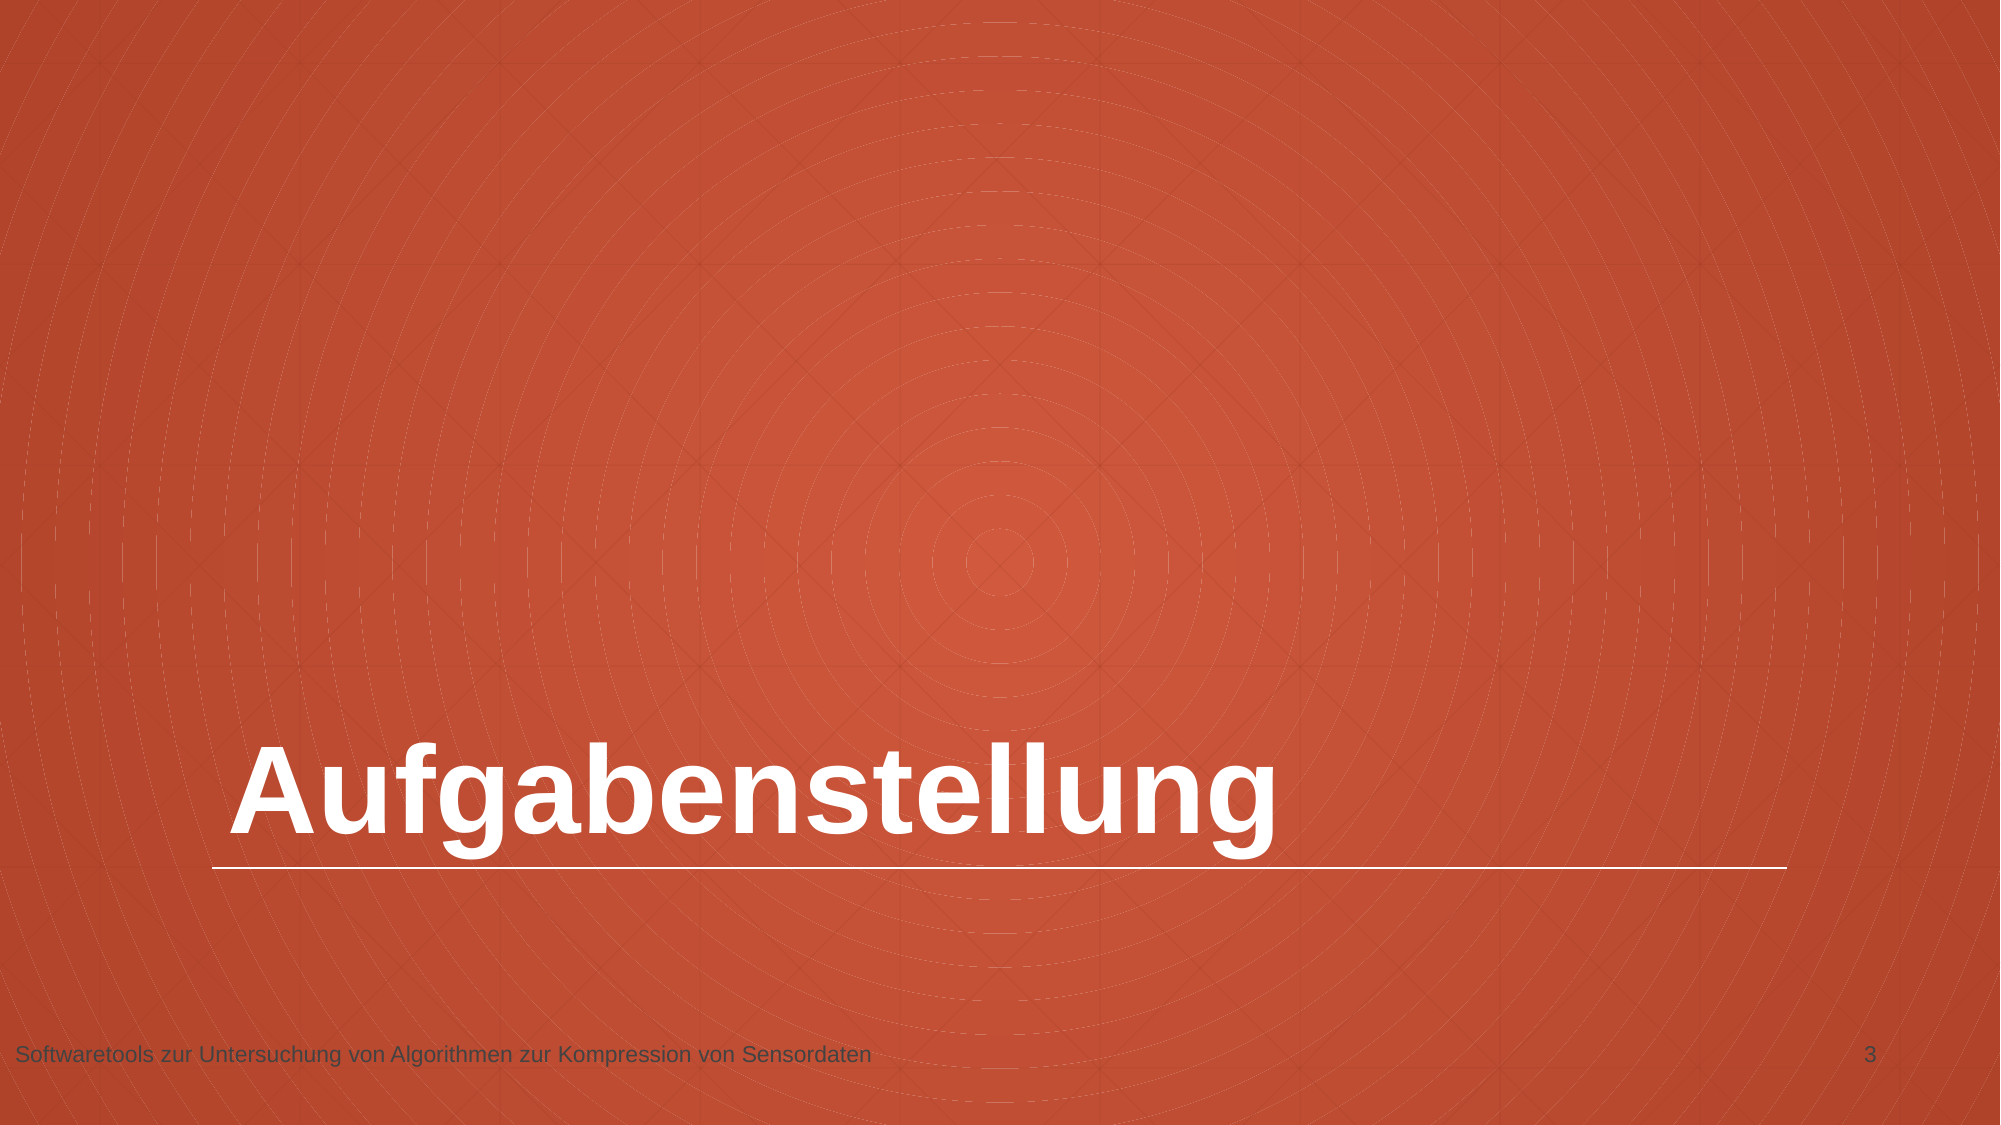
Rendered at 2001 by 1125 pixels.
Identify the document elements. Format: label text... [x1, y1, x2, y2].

title Aufgabenstellung [212, 416, 1788, 867]
text_box Softwaretools zur Untersuchung von Algorithmen zur Kompression von Sensordaten [0, 1031, 1006, 1069]
text_box [1849, 1031, 2000, 1069]
